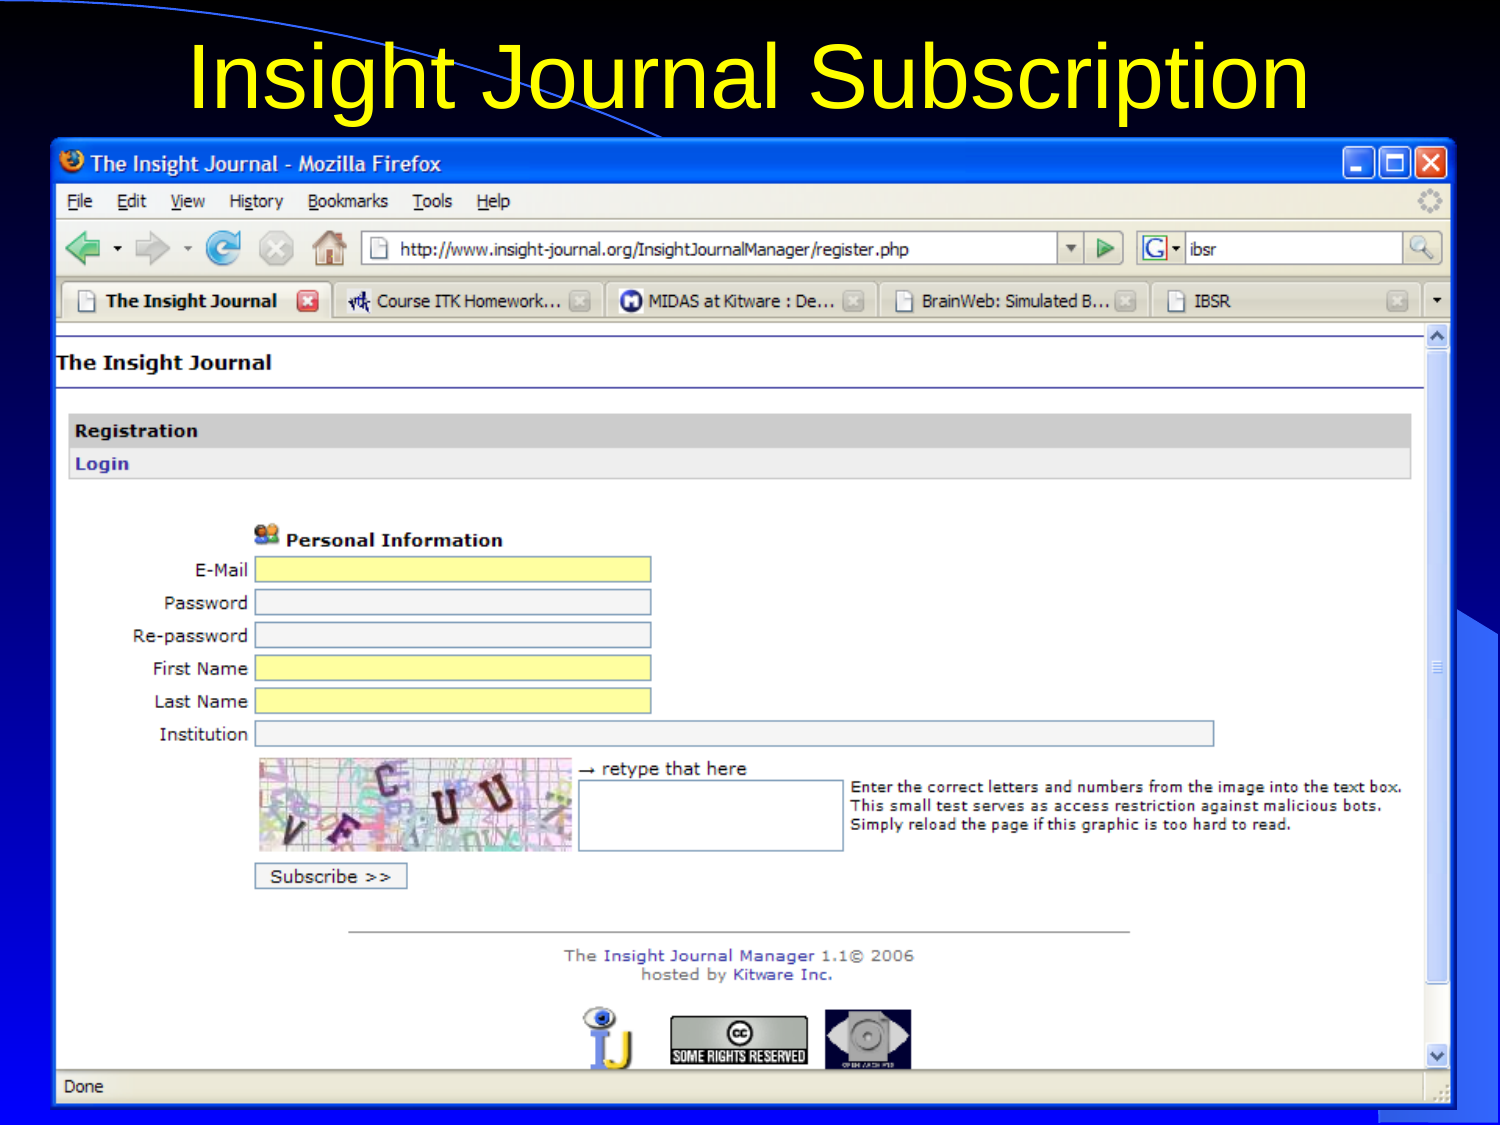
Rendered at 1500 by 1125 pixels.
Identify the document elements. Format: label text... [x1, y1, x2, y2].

title Insight Journal Subscription [37, 10, 1463, 150]
picture [50, 137, 1457, 1110]
